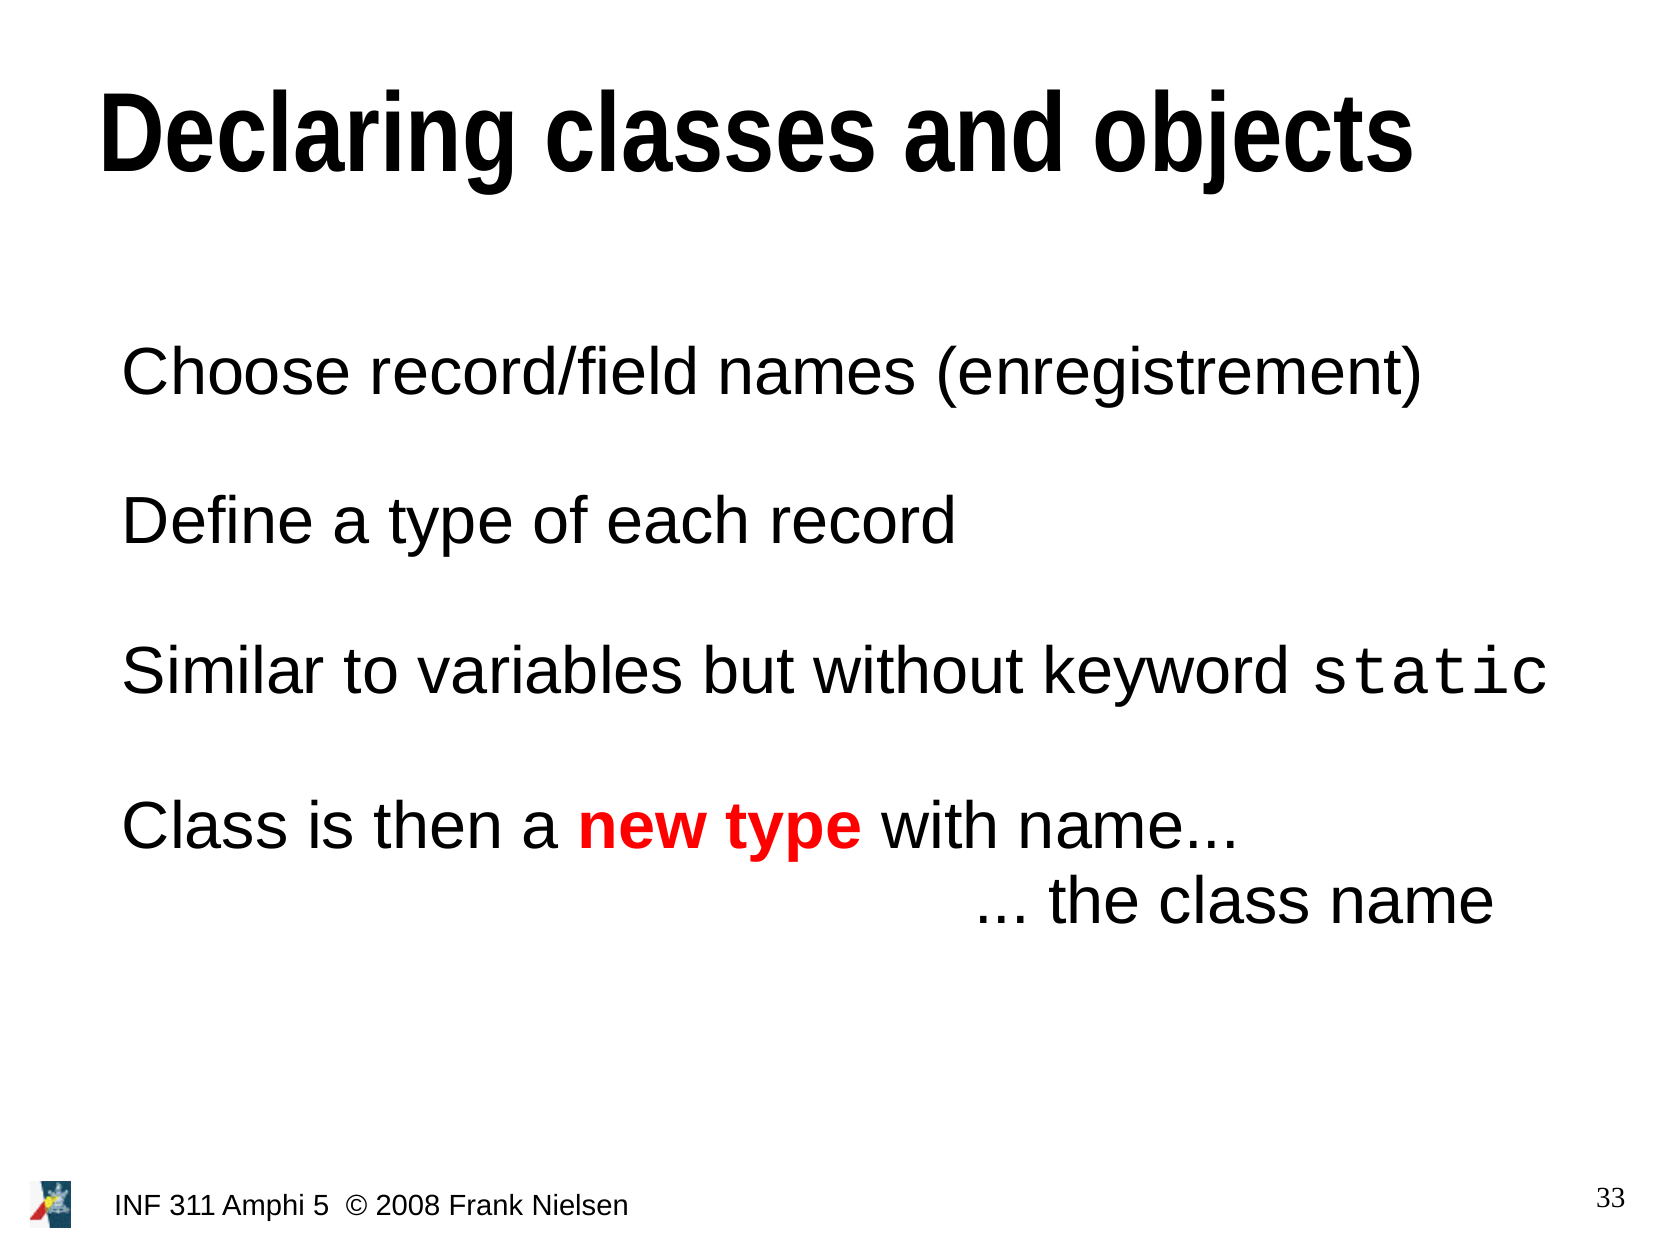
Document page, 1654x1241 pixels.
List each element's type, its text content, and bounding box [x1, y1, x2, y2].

picture [29, 1181, 71, 1228]
text_box Declaring classes and objects [83, 59, 1431, 203]
text_box Choose record/field names (enregistrement) Define a type of each record Similar to variables but without keyword static Class is then a new type with name... ... the class name [88, 326, 1590, 945]
